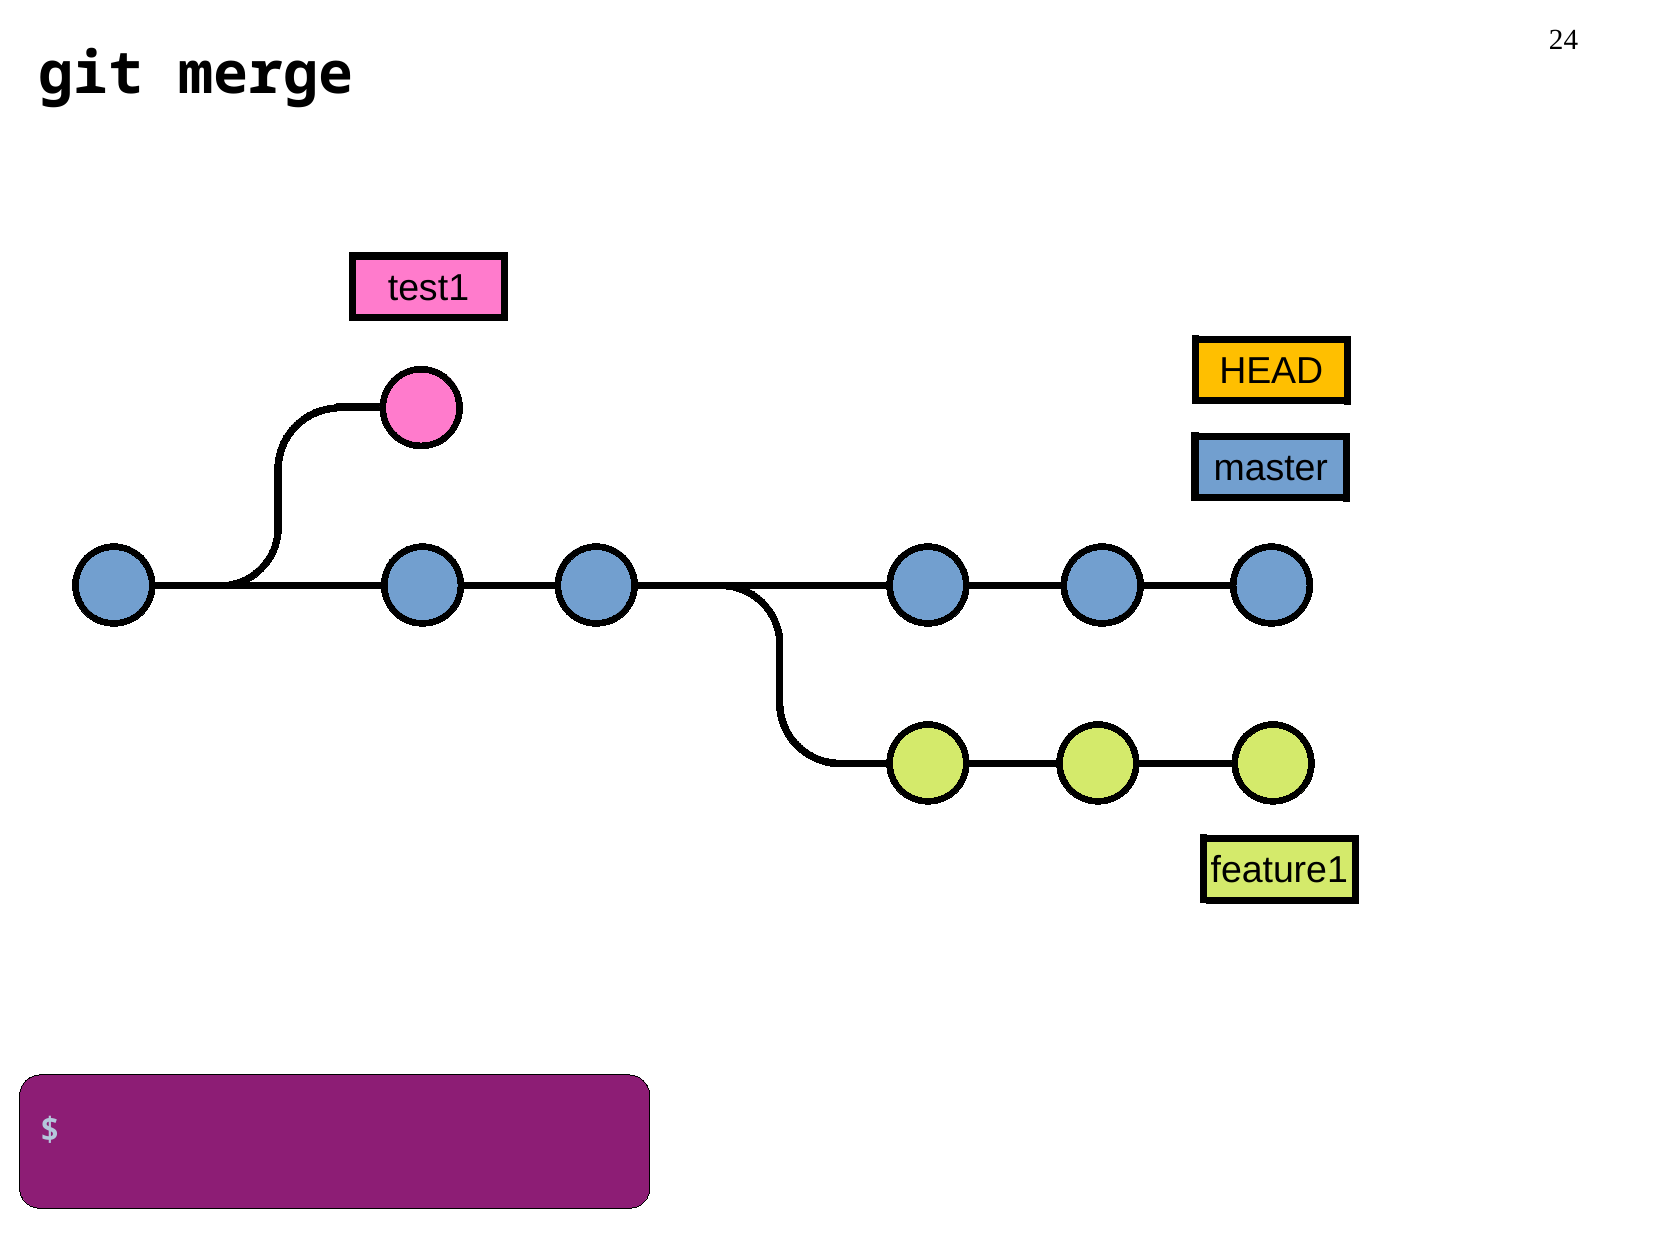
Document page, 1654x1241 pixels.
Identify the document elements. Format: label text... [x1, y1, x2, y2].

text_box HEAD [1199, 343, 1344, 397]
text_box [349, 252, 508, 321]
text_box test1 [356, 260, 501, 314]
text_box [72, 366, 1315, 805]
text_box [19, 1074, 650, 1207]
text_box [1191, 432, 1350, 502]
text_box [1192, 335, 1351, 405]
text_box git merge [23, 23, 969, 237]
text_box $ [25, 1098, 637, 1227]
text_box [1200, 834, 1359, 904]
text_box master [1199, 440, 1343, 494]
text_box feature1 [1207, 842, 1352, 897]
